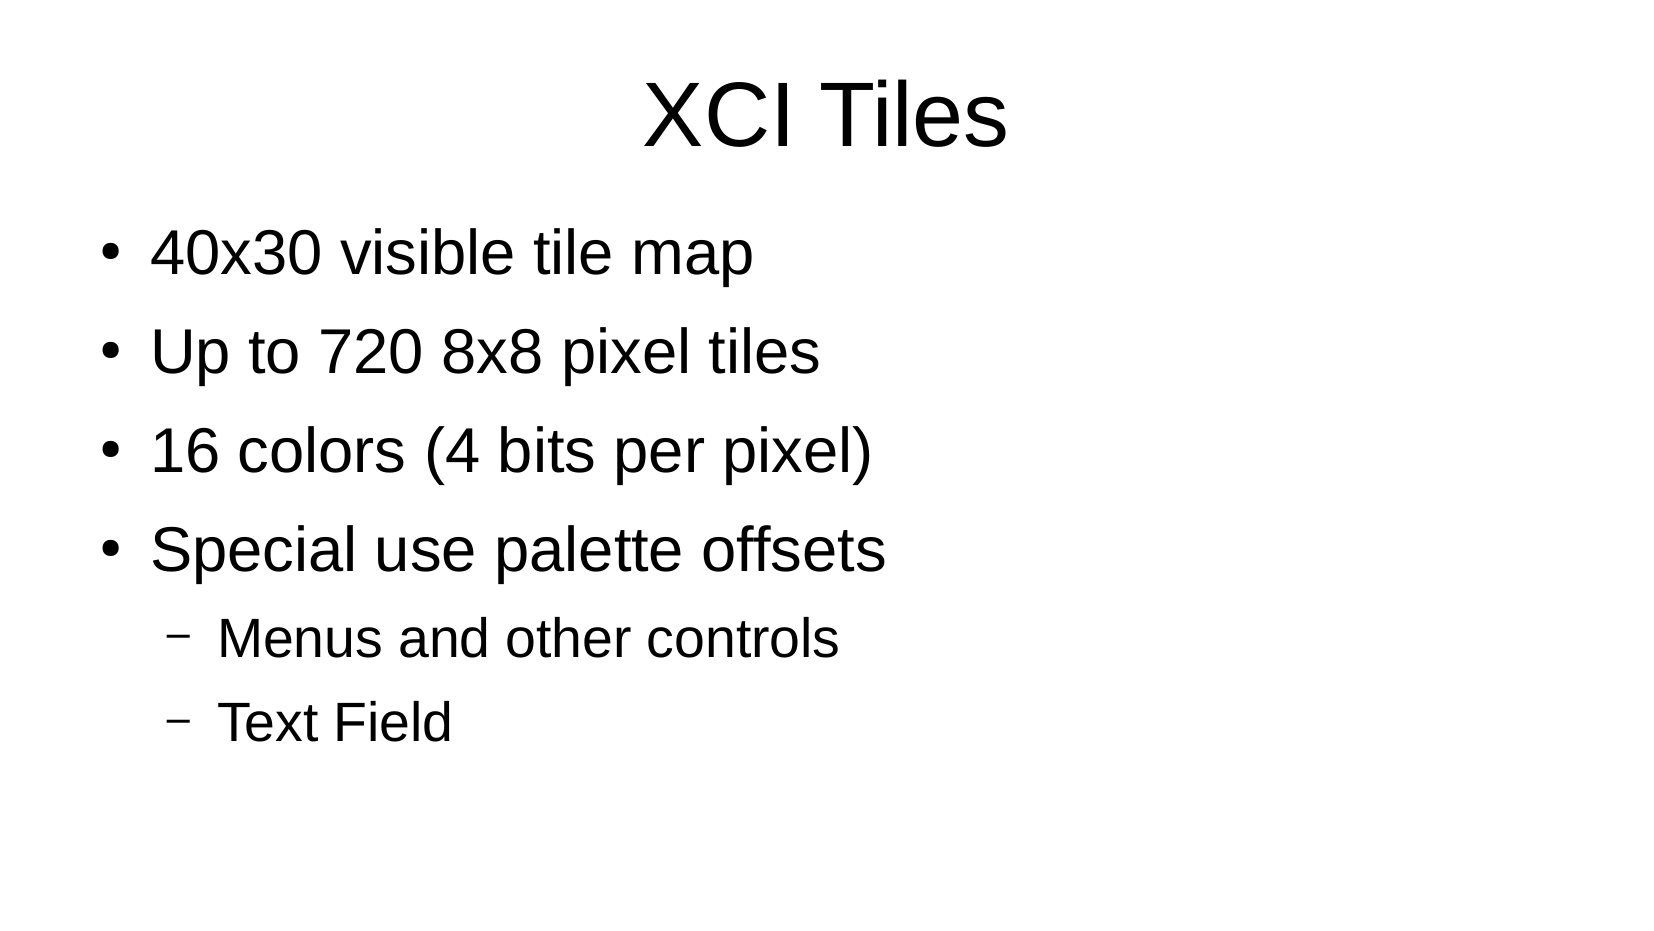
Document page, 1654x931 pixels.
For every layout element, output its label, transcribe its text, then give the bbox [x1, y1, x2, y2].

title XCI Tiles [82, 37, 1571, 193]
list 40x30 visible tile map Up to 720 8x8 pixel tiles 16 colors (4 bits per pixel) Special use palette offsets Menus and other controls Text Field [82, 217, 1571, 758]
